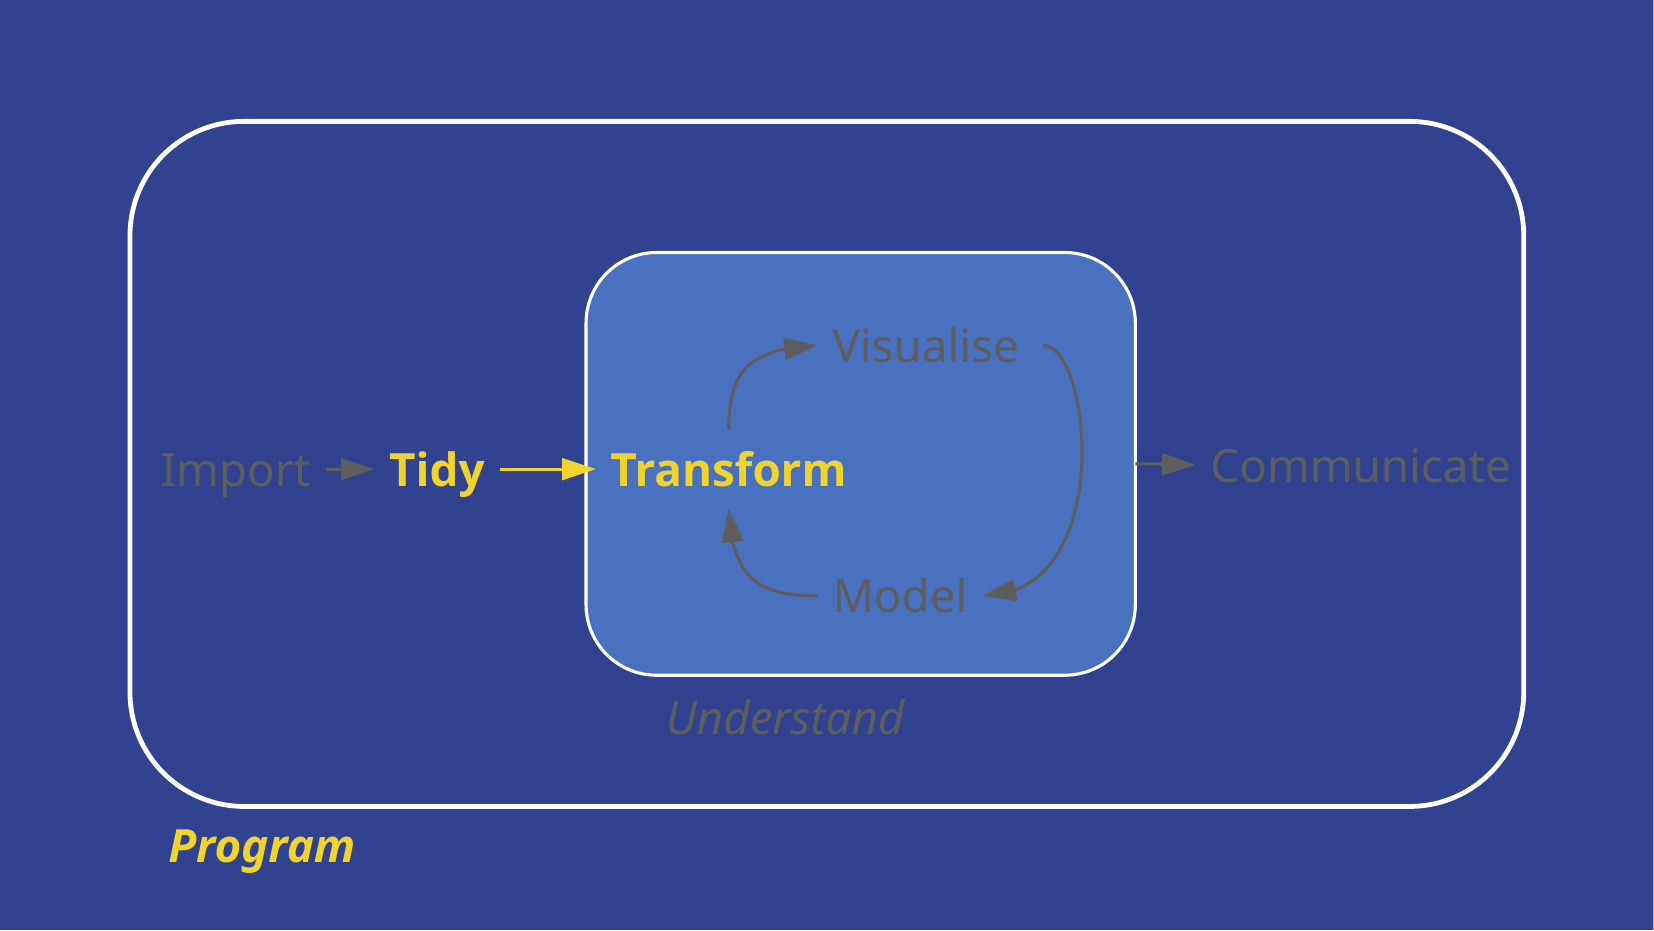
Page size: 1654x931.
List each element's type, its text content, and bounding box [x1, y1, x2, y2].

text_box Model [817, 556, 978, 636]
text_box Program [153, 806, 365, 886]
text_box Transform [595, 429, 851, 509]
text_box Understand [651, 677, 933, 757]
text_box Visualise [817, 305, 1044, 385]
text_box Tidy [374, 429, 501, 509]
text_box Import [146, 429, 325, 509]
text_box [586, 252, 1136, 676]
text_box Communicate [1195, 425, 1512, 505]
